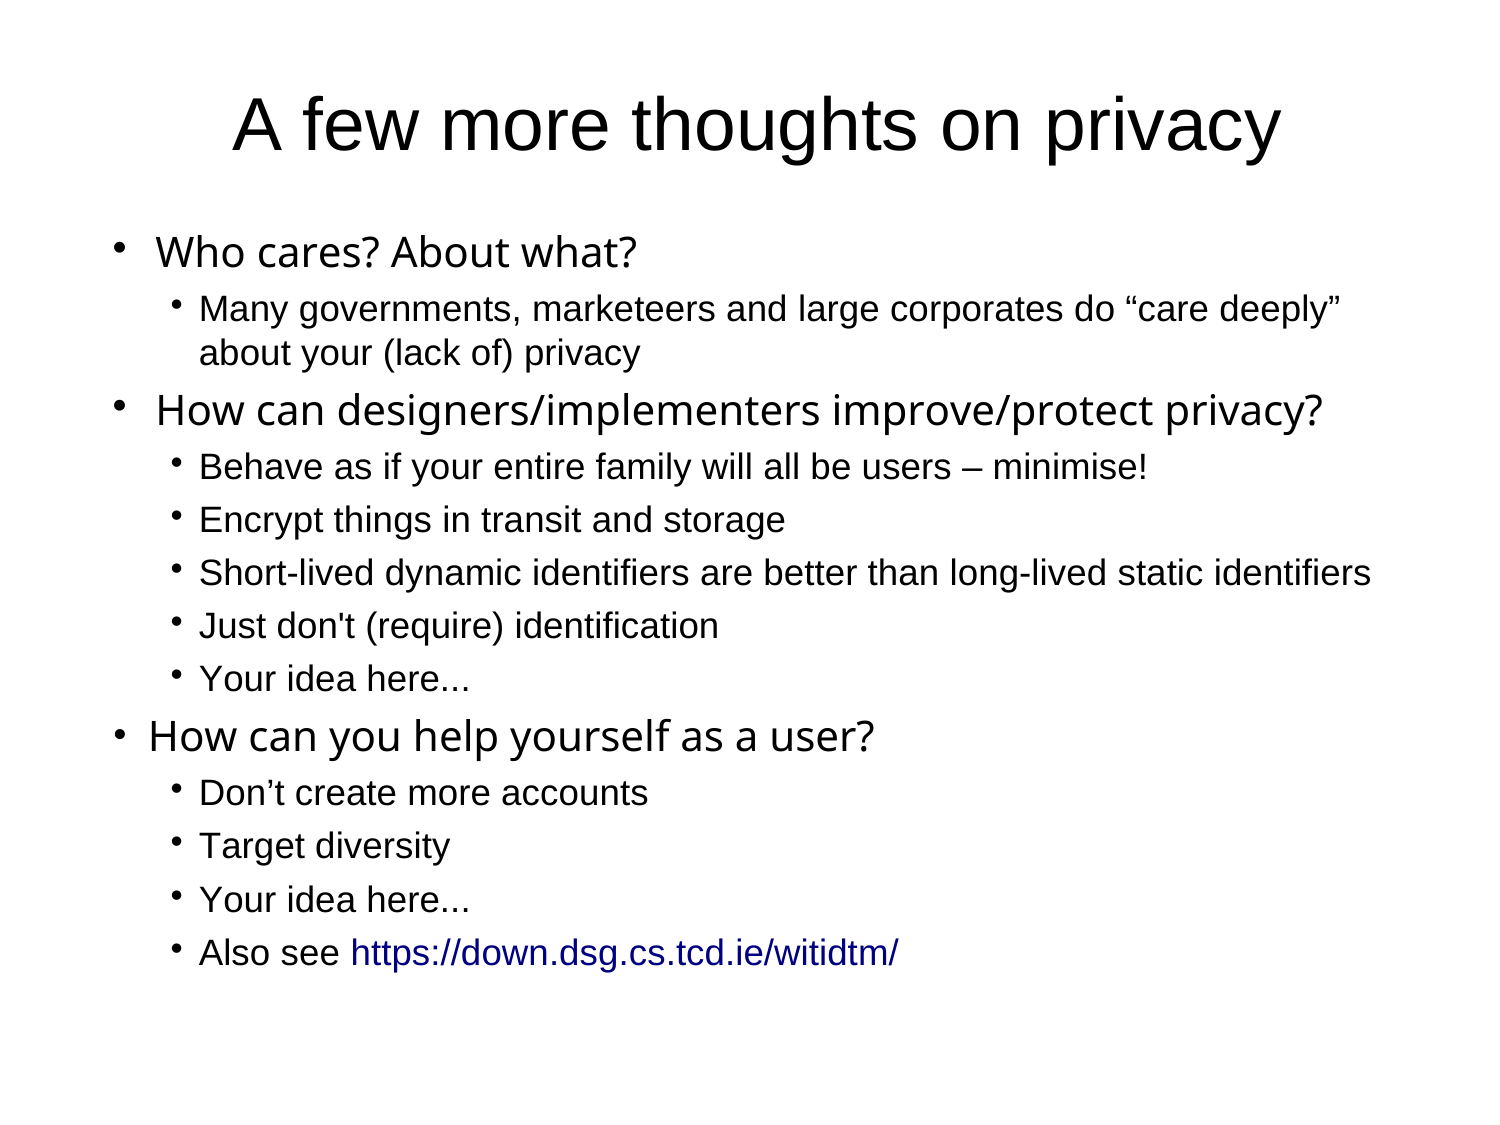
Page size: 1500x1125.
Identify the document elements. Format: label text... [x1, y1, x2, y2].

title A few more thoughts on privacy [112, 29, 1382, 212]
list Who cares? About what? Many governments, marketeers and large corporates do “care deeply” about your (lack of) privacy How can designers/implementers improve/protect privacy? Behave as if your entire family will all be users – minimise! Encrypt things in transit and storage Short-lived dynamic identifiers are better than long-lived static identifiers Just don't (require) identification Your idea here... How can you help yourself as a user? Don’t create more accounts Target diversity Your idea here... Also see https://down.dsg.cs.tcd.ie/witidtm/ [112, 224, 1382, 994]
